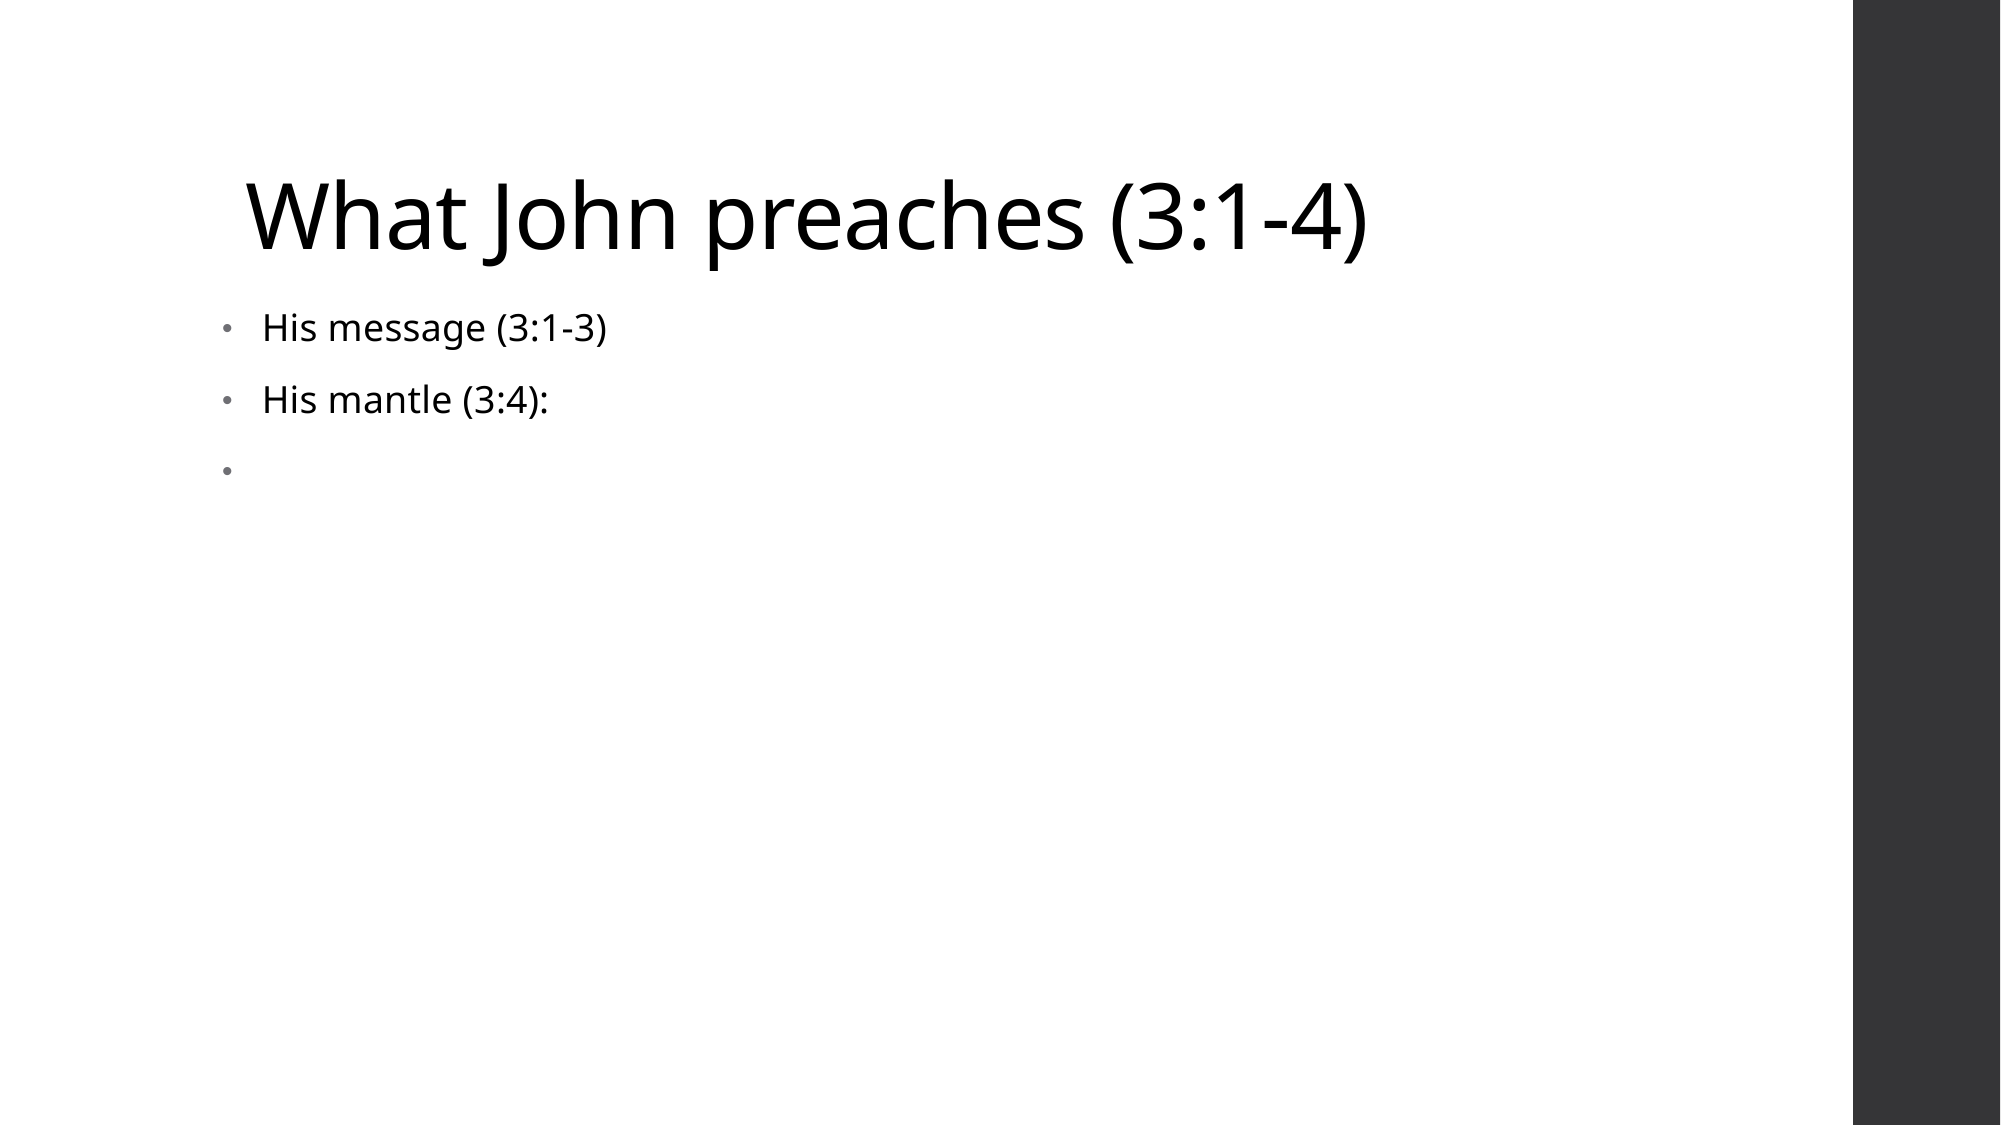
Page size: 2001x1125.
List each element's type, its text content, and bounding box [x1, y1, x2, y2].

title What John preaches (3:1-4) [206, 60, 1797, 278]
list His message (3:1-3) His mantle (3:4): [206, 299, 1617, 1014]
